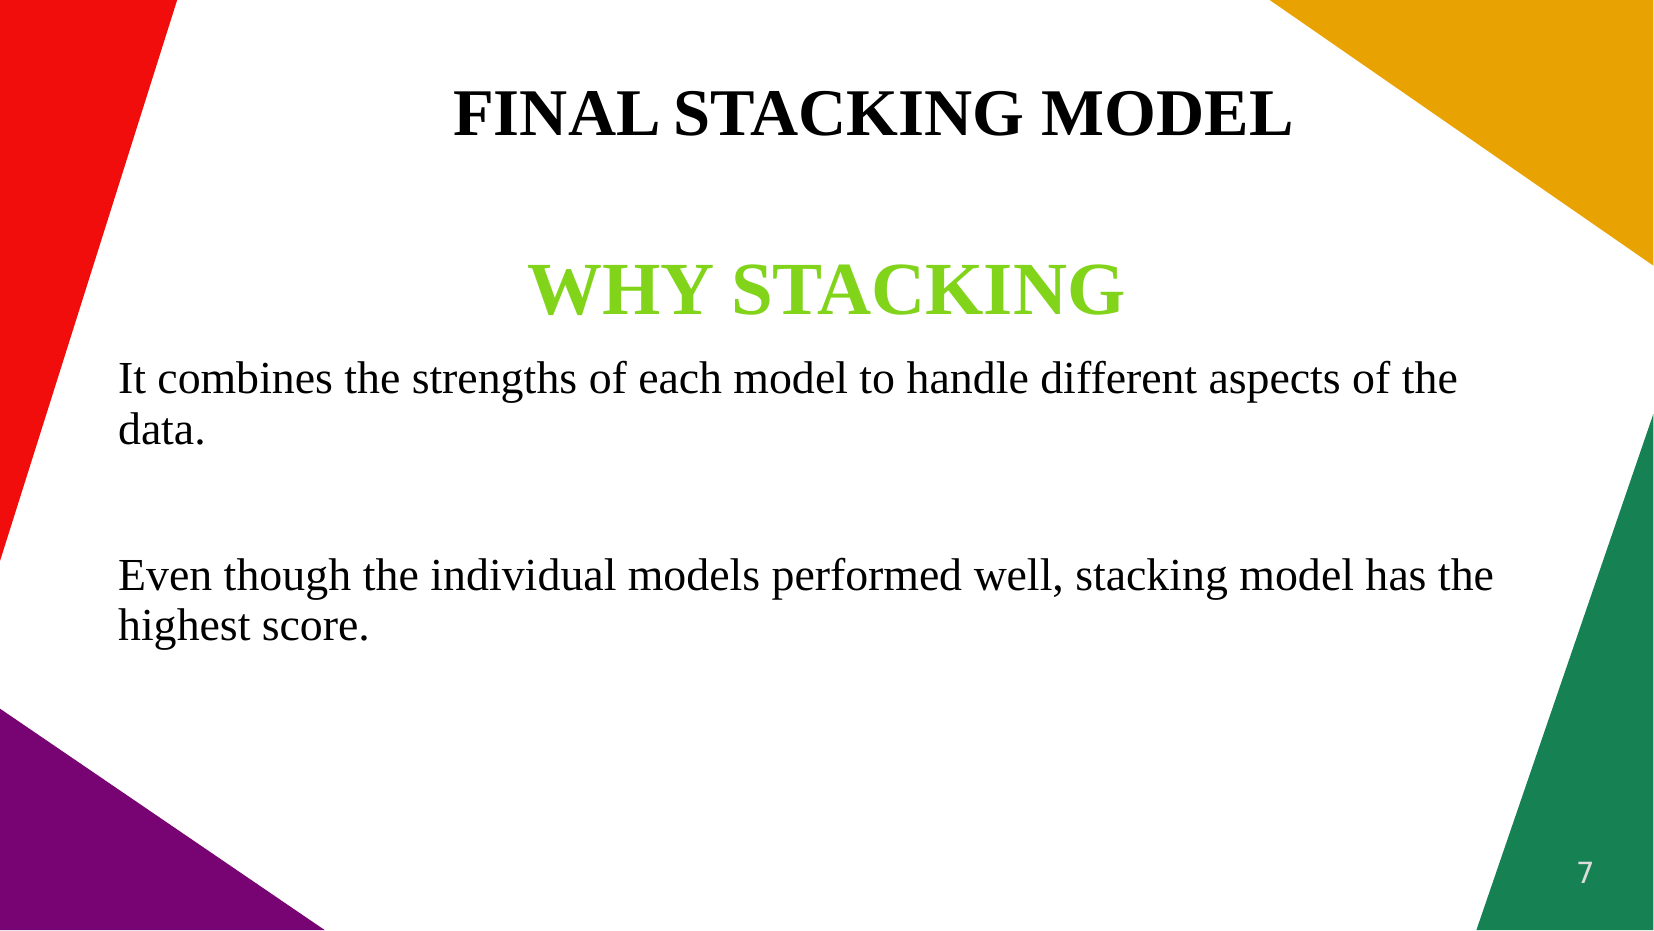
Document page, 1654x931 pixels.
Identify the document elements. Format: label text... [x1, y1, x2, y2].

title FINAL STACKING MODEL [147, 65, 1565, 226]
list WHY STACKING It combines the strengths of each model to handle different aspects of the data. Even though the individual models performed well, stacking model has the highest score. [118, 177, 1536, 798]
